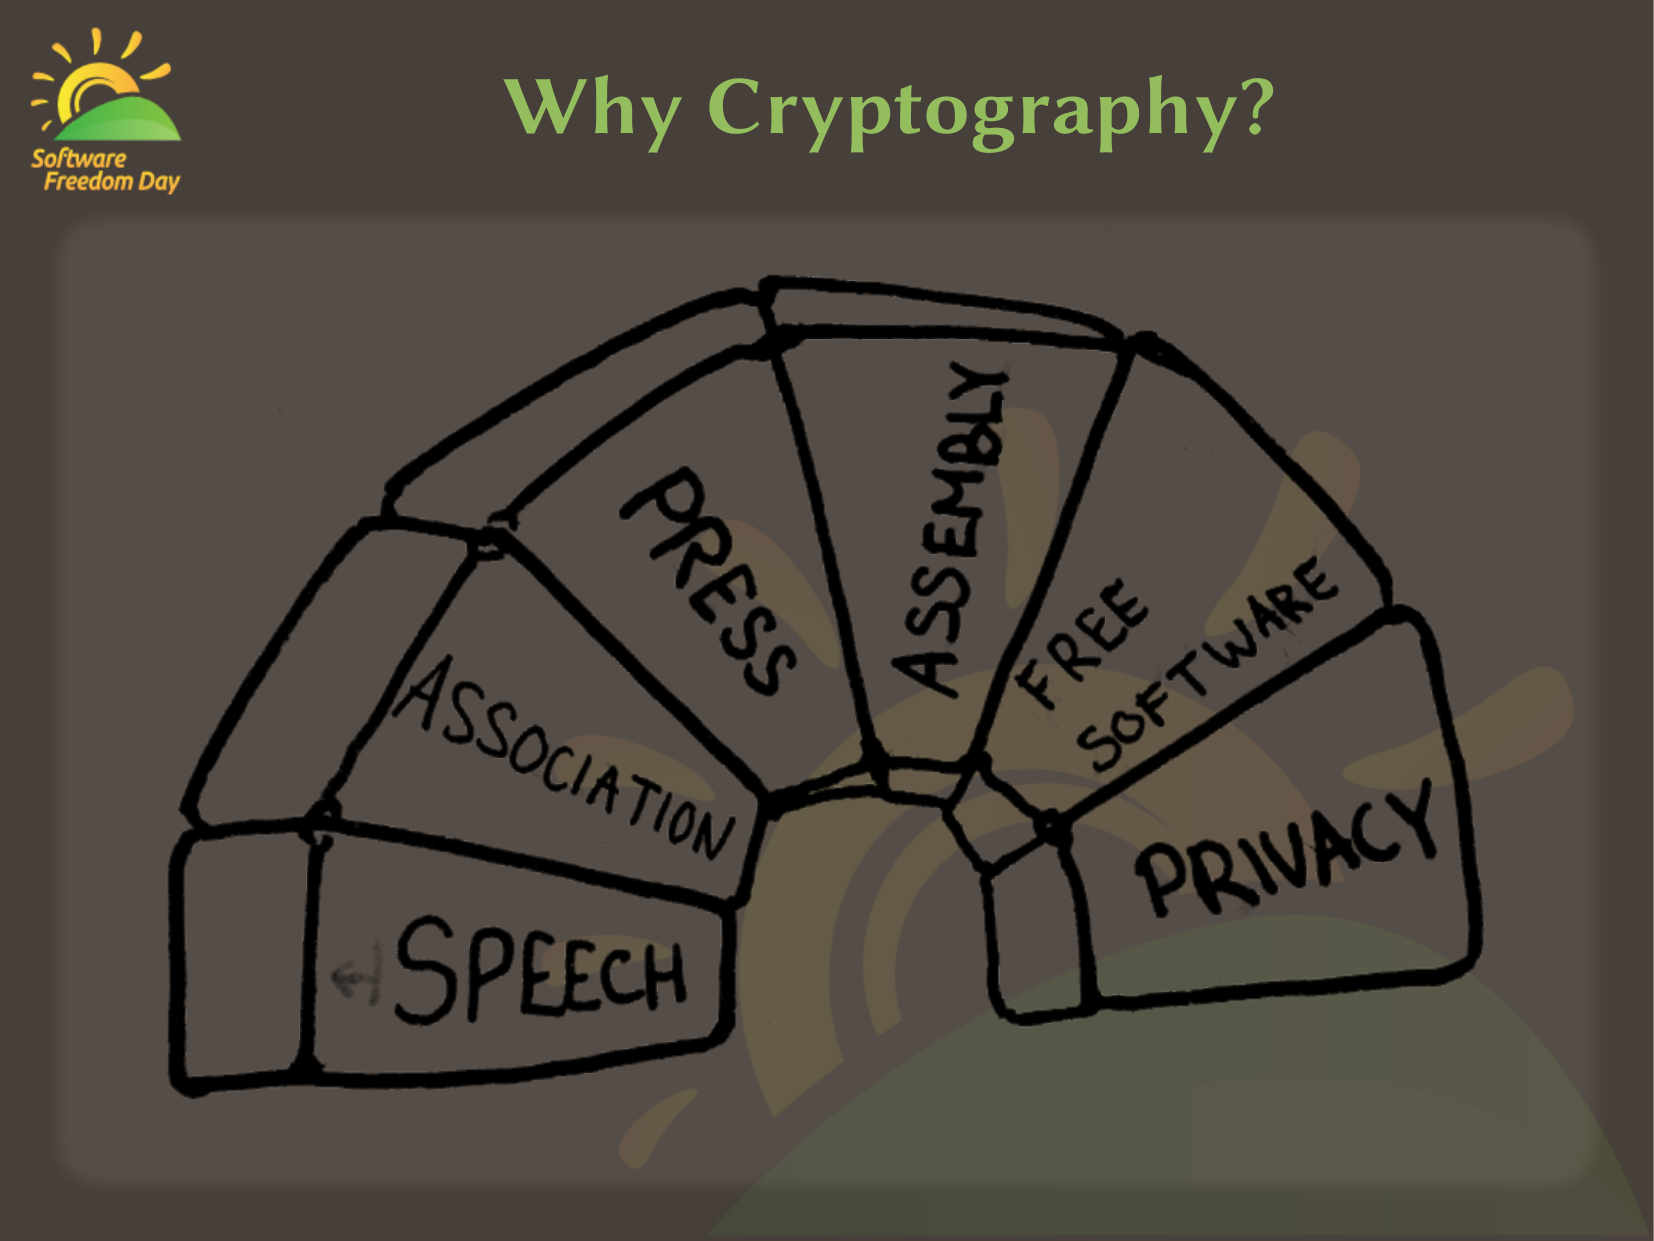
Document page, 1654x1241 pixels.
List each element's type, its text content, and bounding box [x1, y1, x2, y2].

picture [0, 0, 1654, 1241]
title Why Cryptography? [210, 9, 1571, 205]
